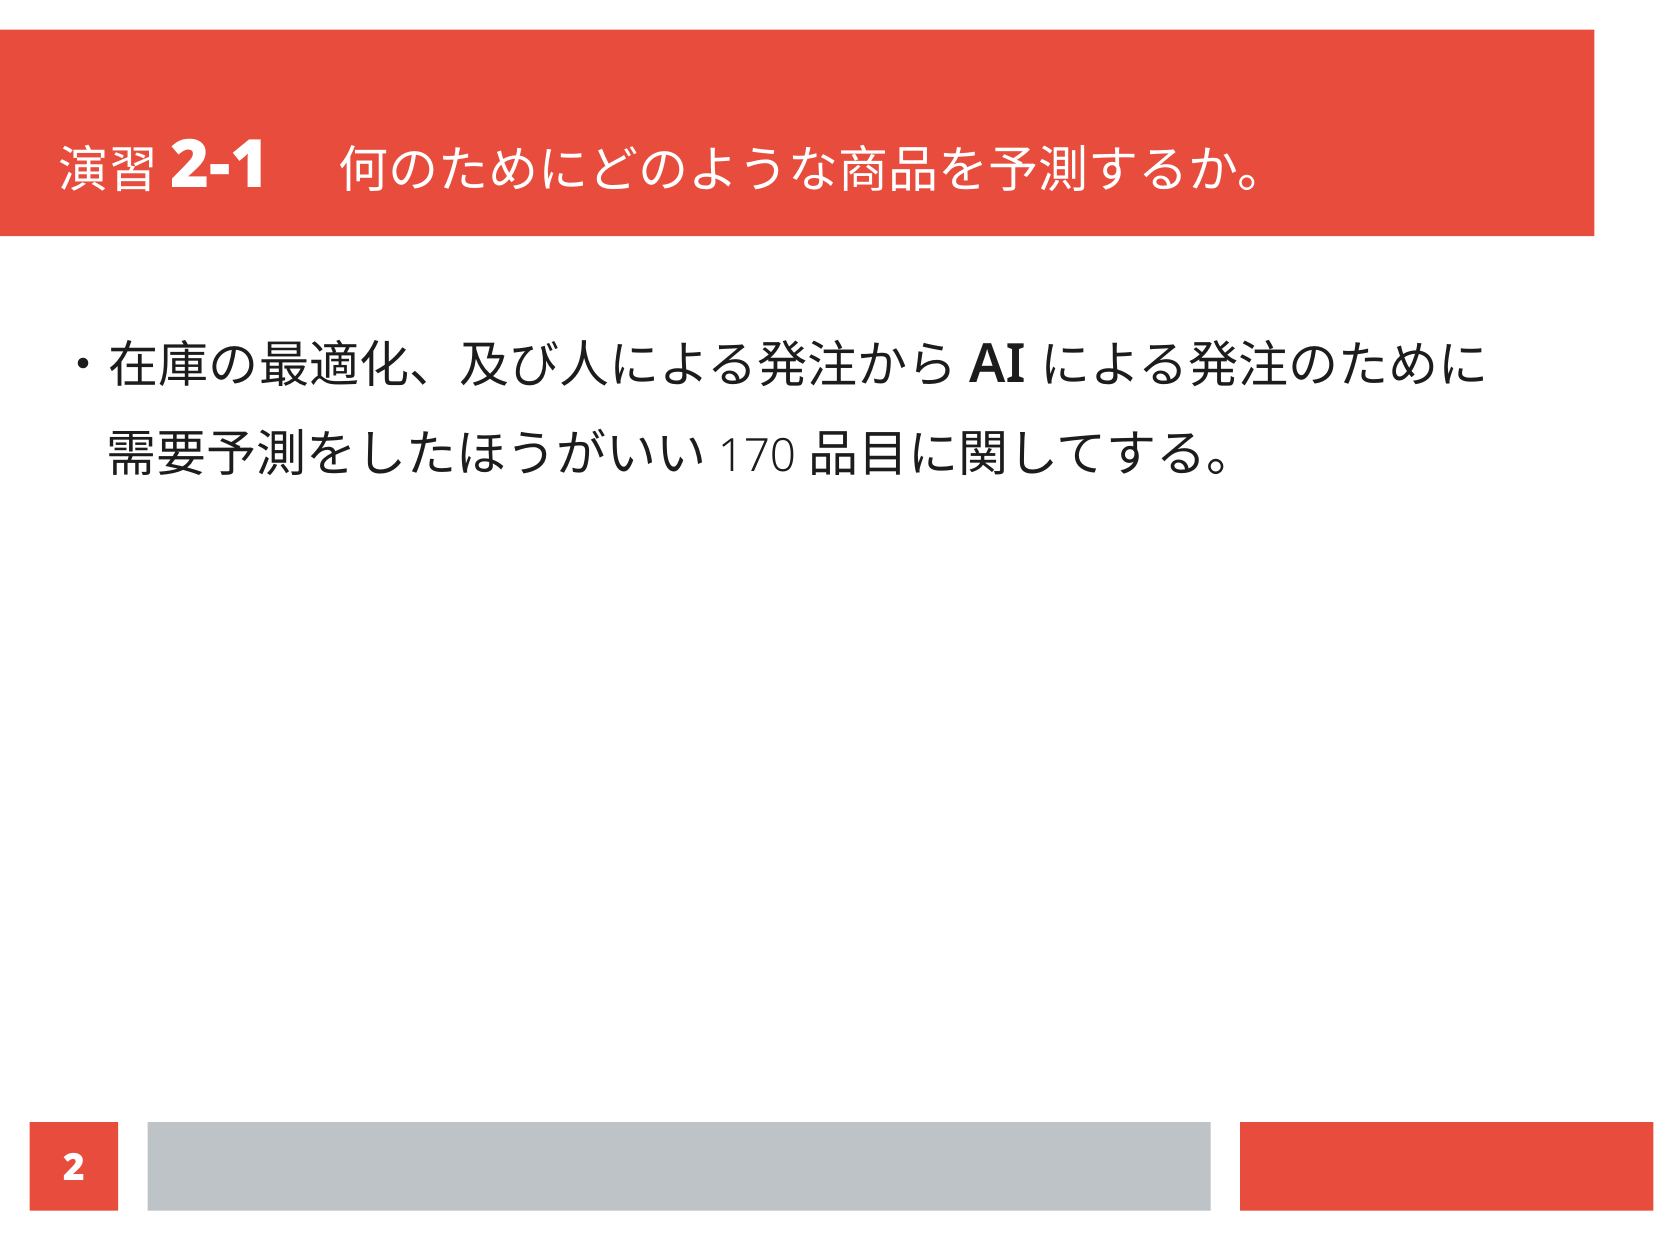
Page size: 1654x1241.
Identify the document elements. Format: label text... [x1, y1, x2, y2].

title 演習2-1 何のためにどのような商品を予測するか。 [59, 59, 1595, 207]
list ・在庫の最適化、及び人による発注からAIによる発注のために 需要予測をしたほうがいい170品目に関してする。 [59, 324, 1565, 1093]
